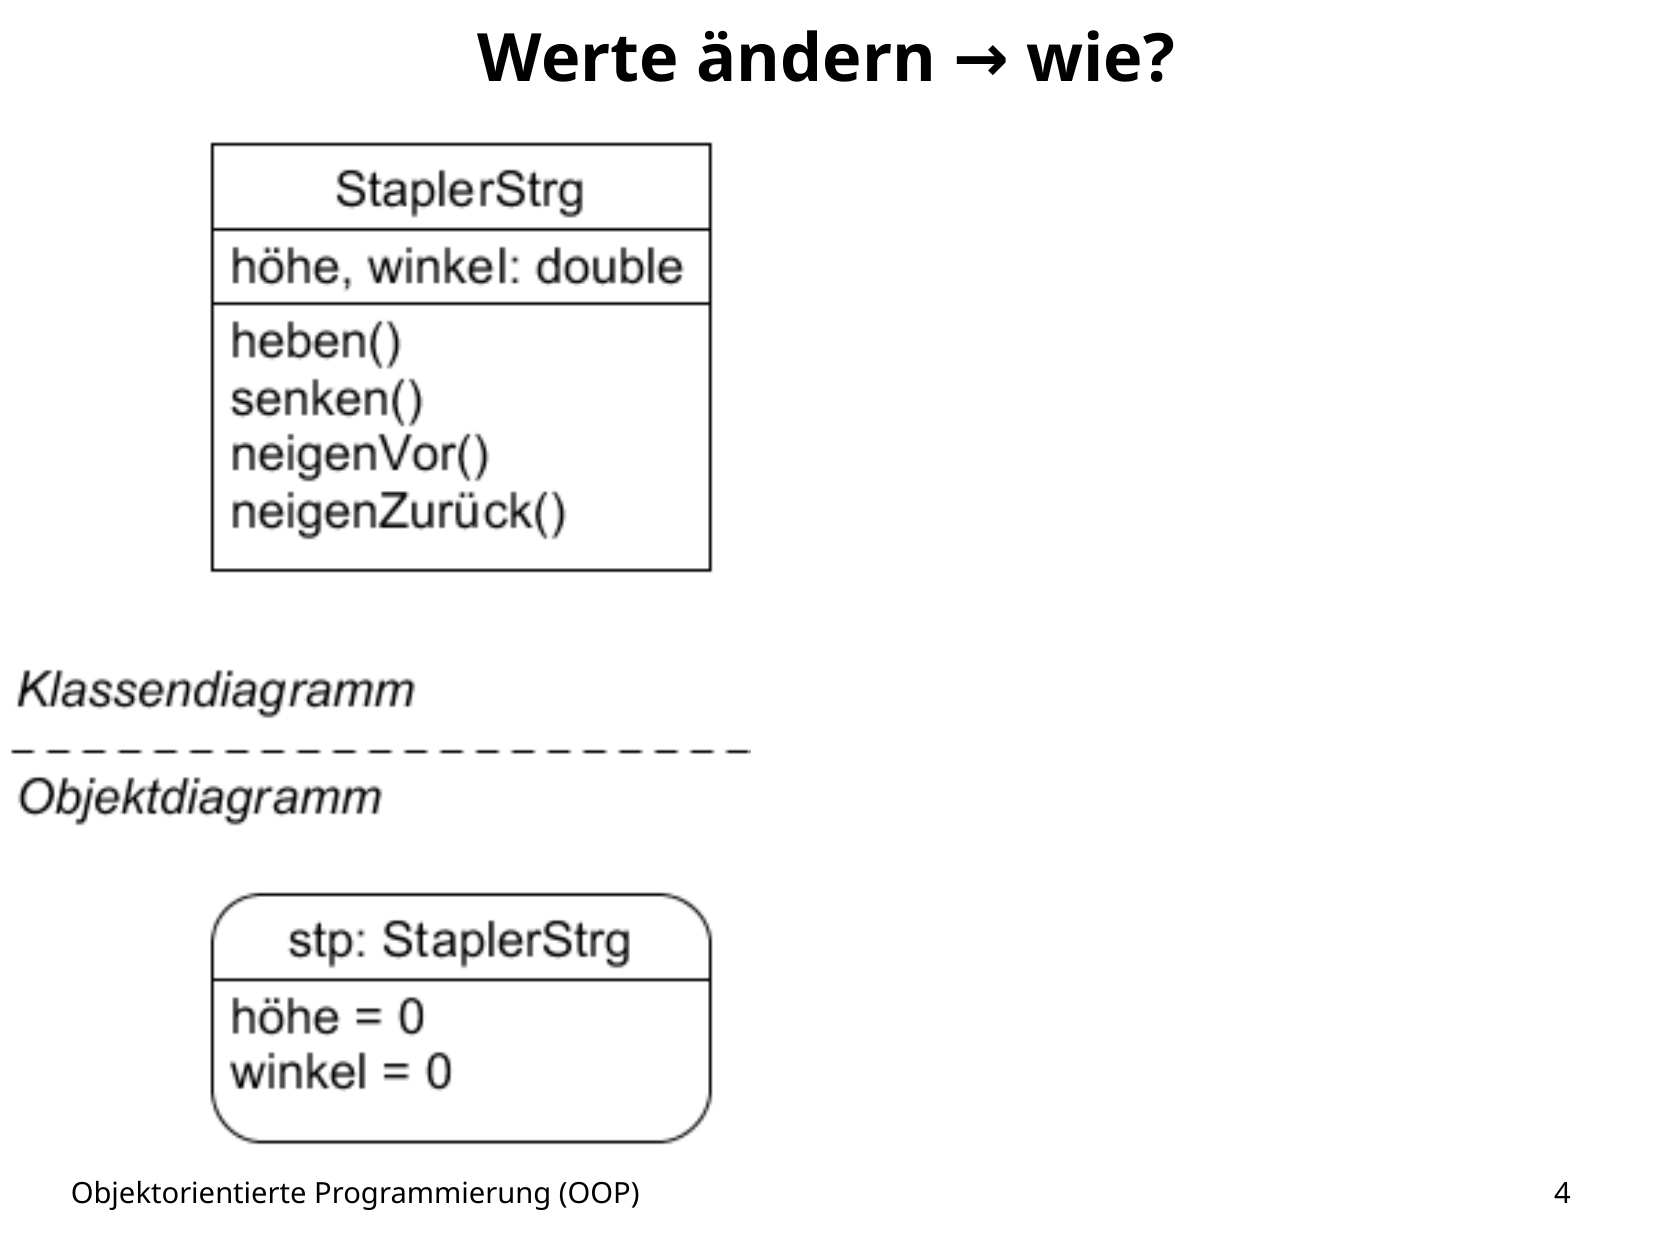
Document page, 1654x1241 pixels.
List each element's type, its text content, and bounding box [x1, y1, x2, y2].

title Werte ändern → wie? [0, 5, 1654, 107]
picture [11, 141, 751, 1147]
